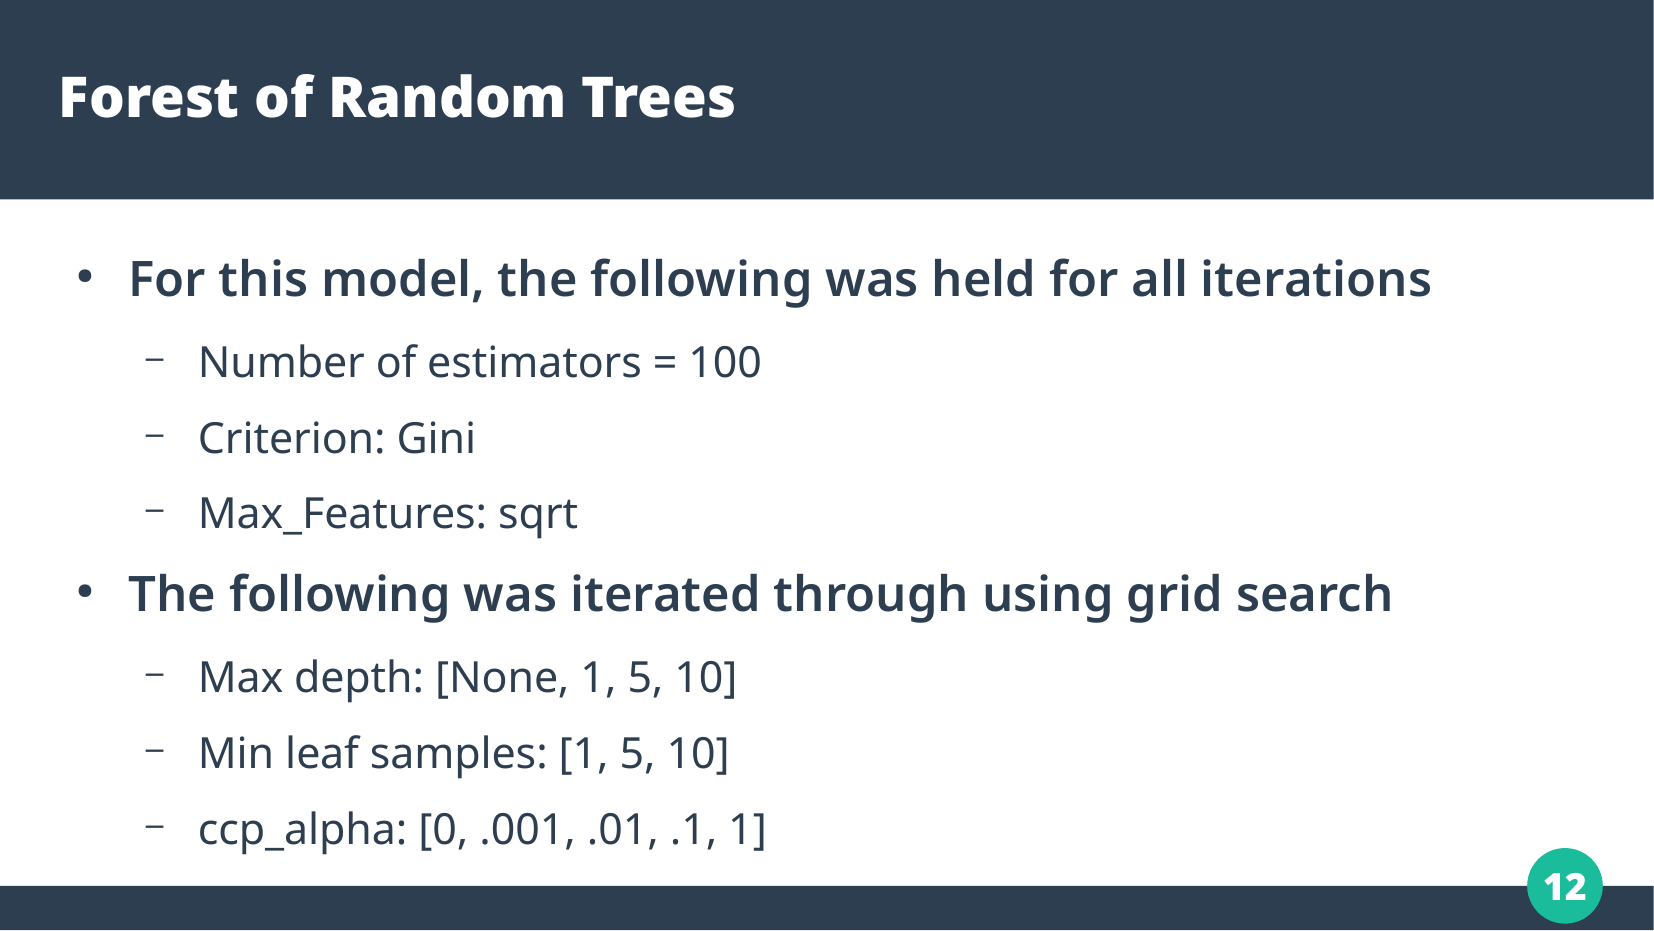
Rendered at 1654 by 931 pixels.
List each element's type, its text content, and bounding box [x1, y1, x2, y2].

title Forest of Random Trees [59, 37, 1595, 155]
list For this model, the following was held for all iterations Number of estimators = 100 Criterion: Gini Max_Features: sqrt The following was iterated through using grid search Max depth: [None, 1, 5, 10] Min leaf samples: [1, 5, 10] ccp_alpha: [0, .001, .01, .1, 1] [59, 243, 1595, 864]
